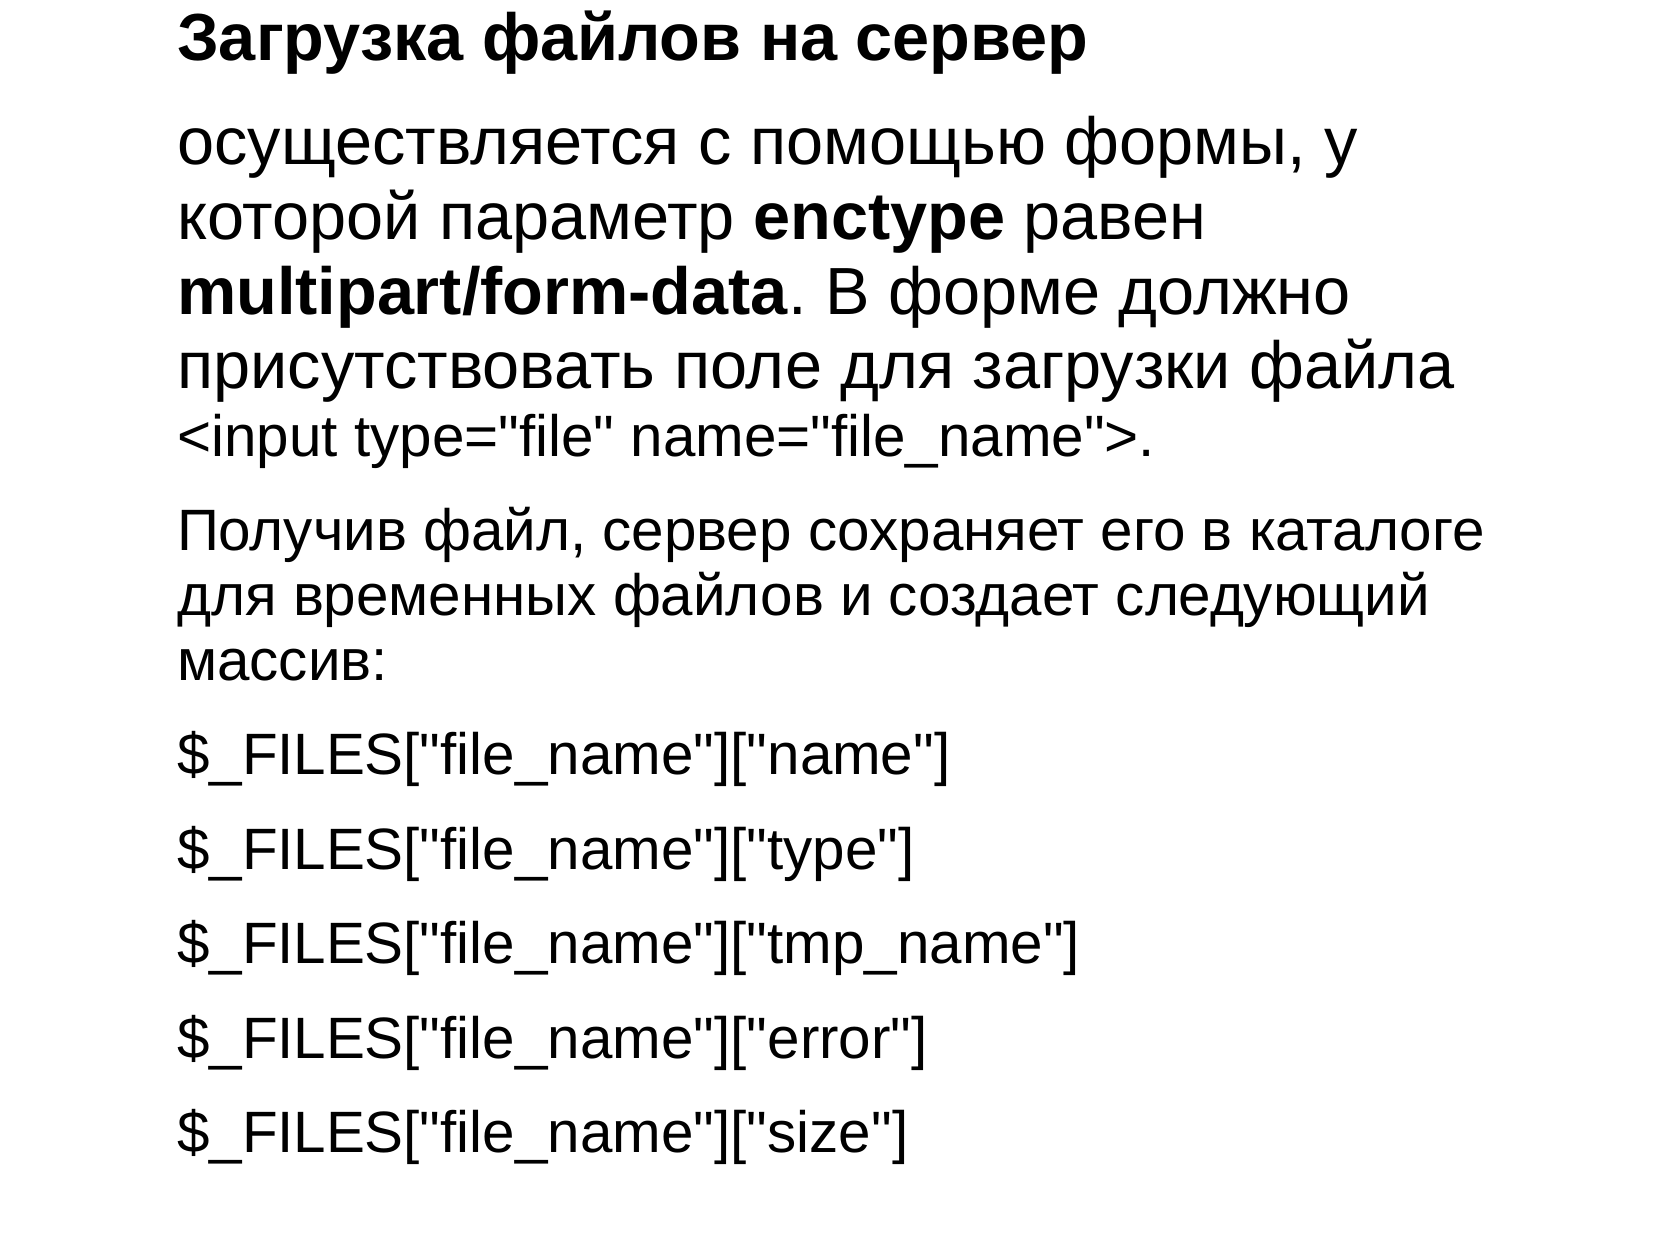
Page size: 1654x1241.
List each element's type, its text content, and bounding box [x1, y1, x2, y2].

list Загрузка файлов на сервер осуществляется с помощью формы, у которой параметр enctype равен multipart/form-data. В форме должно присутствовать поле для загрузки файла <input type="file" name="file_name">. Получив файл, сервер сохраняет его в каталоге для временных файлов и создает следующий массив: $_FILES["file_name"]["name"] $_FILES["file_name"]["type"] $_FILES["file_name"]["tmp_name"] $_FILES["file_name"]["error"] $_FILES["file_name"]["size"] [106, 0, 1595, 1179]
